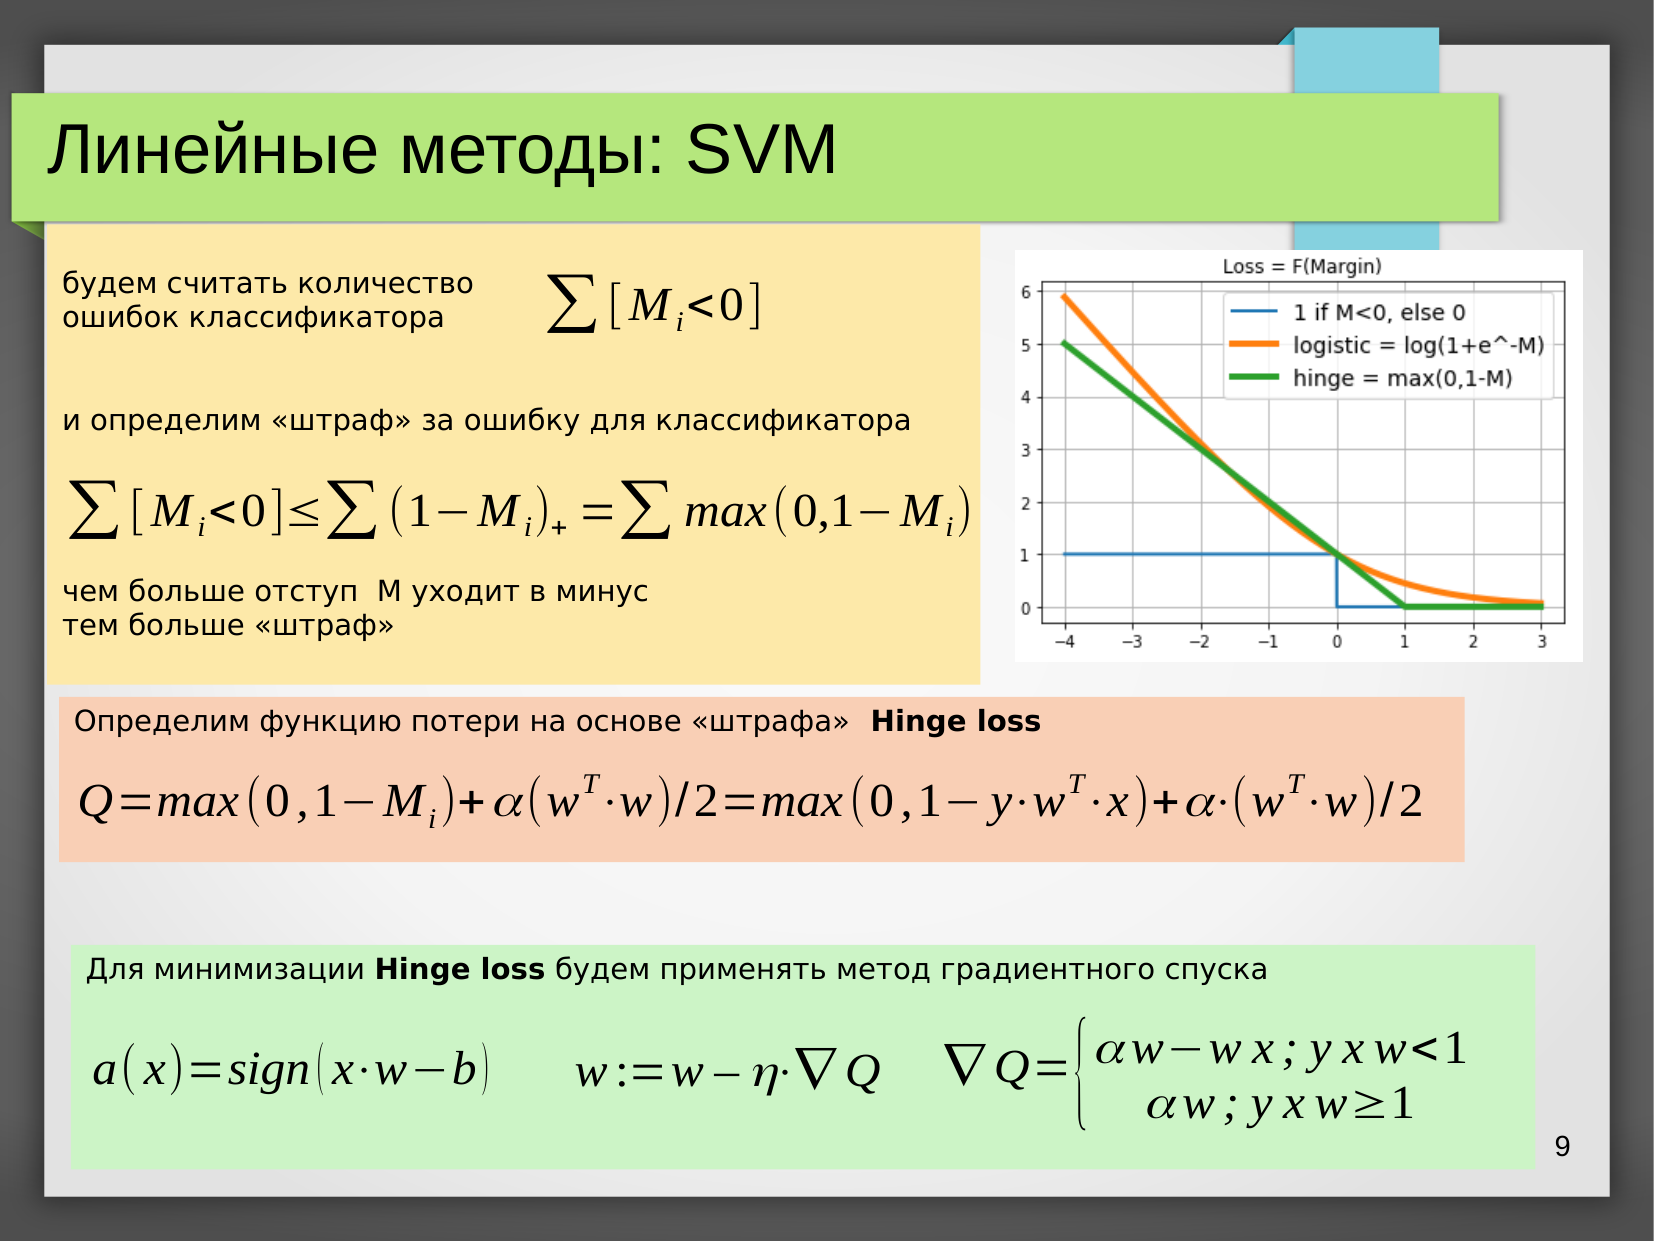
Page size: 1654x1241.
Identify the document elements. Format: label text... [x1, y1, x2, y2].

chart [537, 271, 768, 338]
text_box будем считать количество ошибок классификатора и определим «штраф» за ошибку для классификатора чем больше отступ M уходит в минус тем больше «штраф» [47, 224, 981, 685]
title Линейные методы: SVM [47, 108, 1501, 191]
chart [936, 1015, 1477, 1135]
chart [59, 477, 980, 544]
text_box Определим функцию потери на основе «штрафа» Hinge loss [59, 696, 1465, 863]
chart [566, 1044, 889, 1099]
picture [0, 0, 1654, 1241]
chart [71, 767, 1430, 835]
text_box Для минимизации Hinge loss будем применять метод градиентного спуска [70, 944, 1536, 1170]
chart [84, 1039, 497, 1099]
